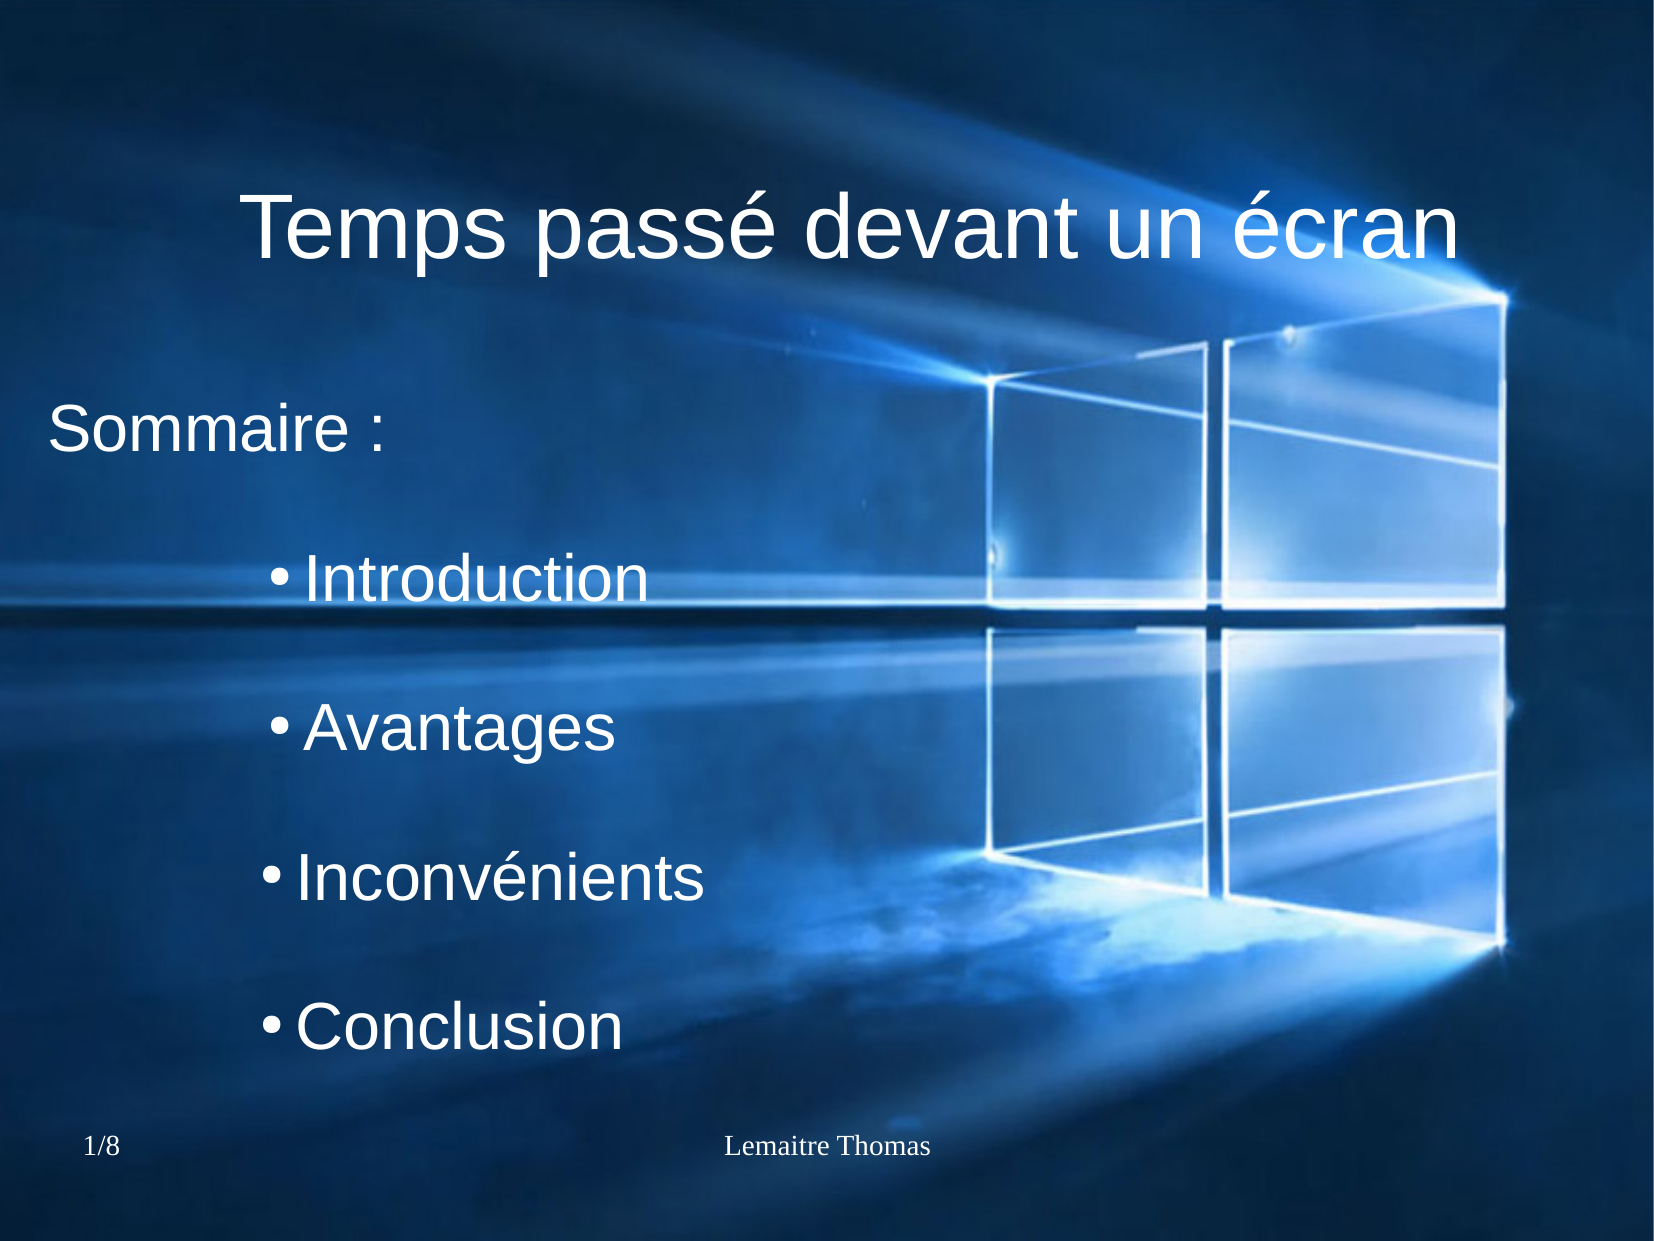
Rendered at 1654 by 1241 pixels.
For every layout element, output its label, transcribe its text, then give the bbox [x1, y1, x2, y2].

picture [0, 0, 1654, 1241]
subtitle Sommaire : Introduction Avantages Inconvénients Conclusion [47, 391, 1536, 1111]
title Temps passé devant un écran [106, 123, 1595, 331]
